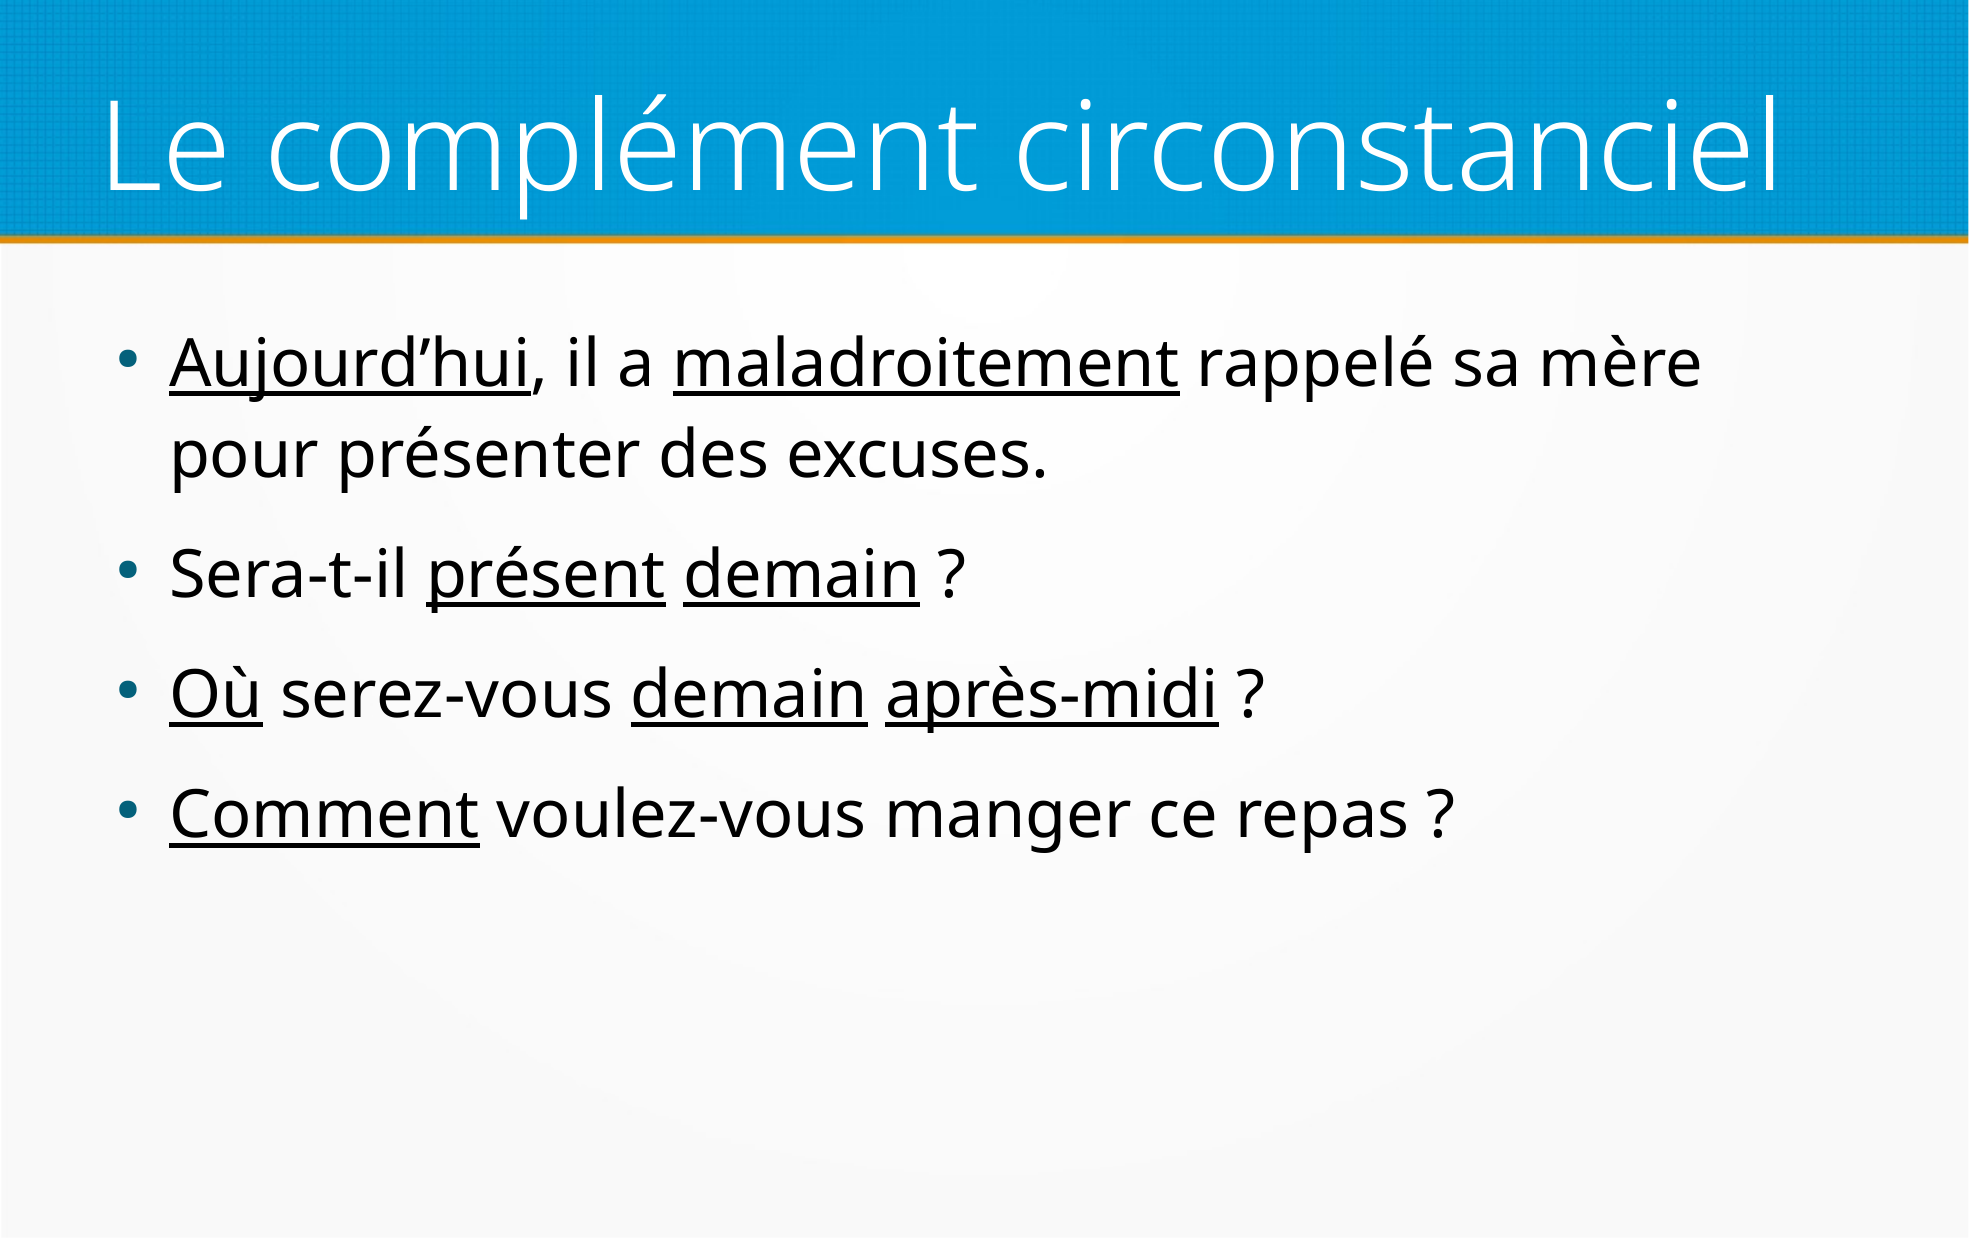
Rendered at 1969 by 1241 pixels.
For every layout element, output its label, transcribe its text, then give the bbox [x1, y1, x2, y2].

title Le complément circonstanciel [98, 19, 1870, 227]
picture [0, 233, 1969, 1241]
list Aujourd’hui, il a maladroitement rappelé sa mère pour présenter des excuses. Sera-t-il présent demain ? Où serez-vous demain après-midi ? Comment voulez-vous manger ce repas ? [98, 315, 1861, 1081]
